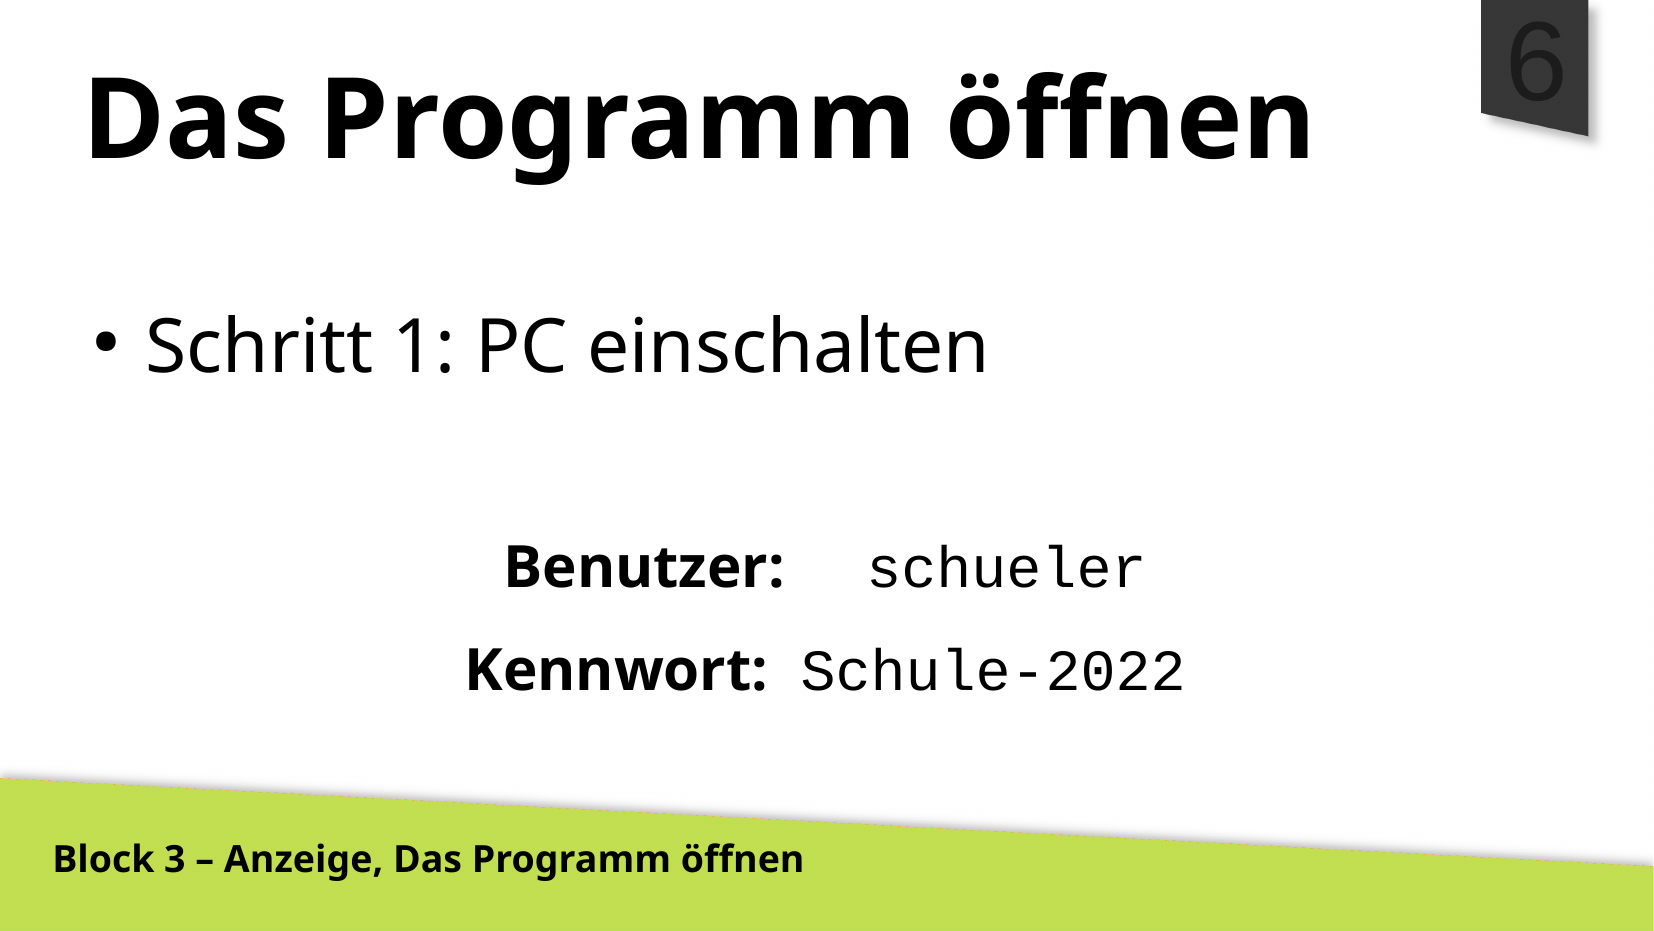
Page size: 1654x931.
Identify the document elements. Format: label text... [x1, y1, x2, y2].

title Das Programm öffnen [82, 37, 1463, 193]
text_box Benutzer: schueler Kennwort: Schule-2022 [300, 517, 1351, 751]
text_box Block 3 – Anzeige, Das Programm öffnen [37, 825, 863, 901]
picture [0, 0, 1654, 931]
text_box <Foliennummer> [702, 0, 1584, 132]
list Schritt 1: PC einschalten [75, 292, 1564, 413]
